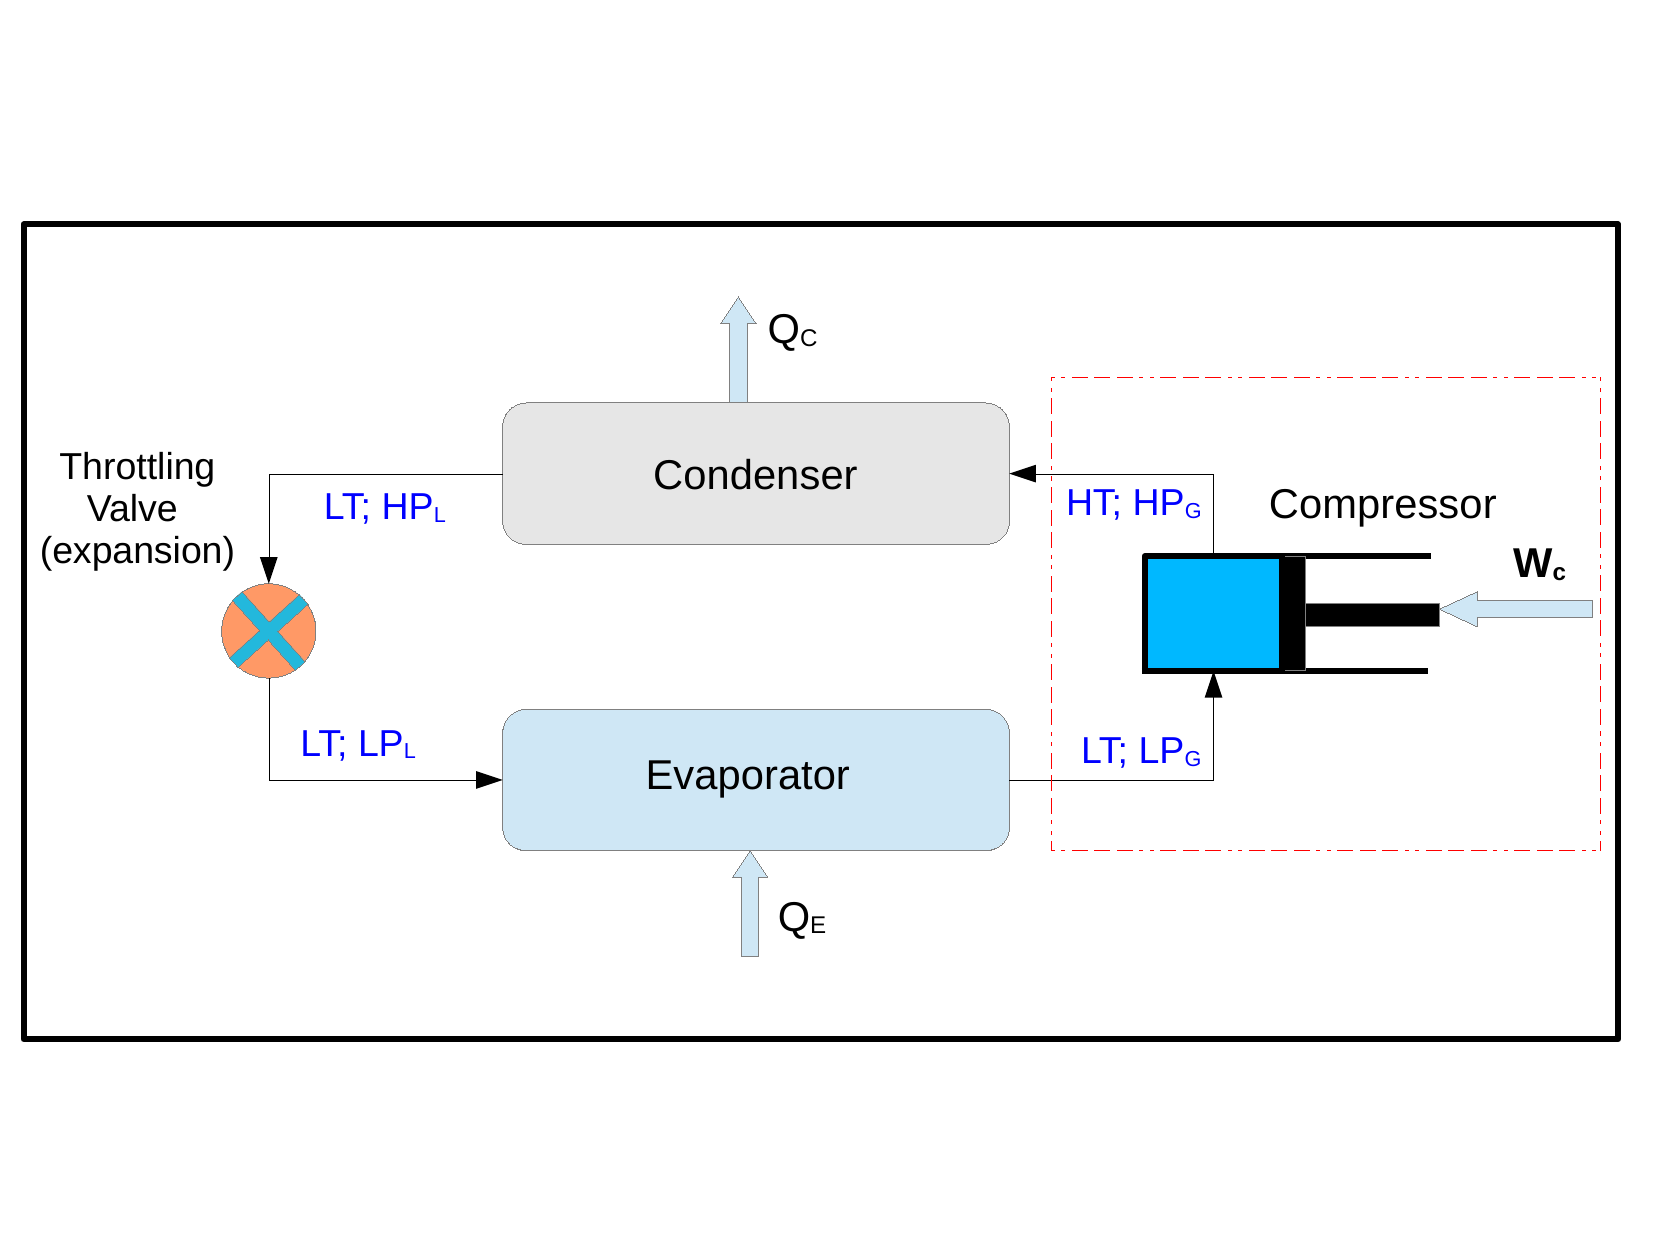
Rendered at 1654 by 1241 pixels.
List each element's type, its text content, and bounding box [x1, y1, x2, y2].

text_box Condenser [638, 444, 898, 506]
text_box Wc [1498, 532, 1593, 608]
text_box LT; HPL [309, 478, 461, 548]
text_box Throttling Valve (expansion) [25, 438, 269, 580]
text_box QC [752, 298, 851, 374]
text_box Evaporator [630, 744, 886, 810]
text_box LT; LPL [285, 714, 431, 784]
text_box LT; LPG [1066, 722, 1217, 792]
text_box HT; HPG [1051, 474, 1217, 544]
text_box Compressor [1254, 473, 1512, 535]
text_box QE [763, 886, 863, 962]
text_box [23, 224, 1619, 1040]
